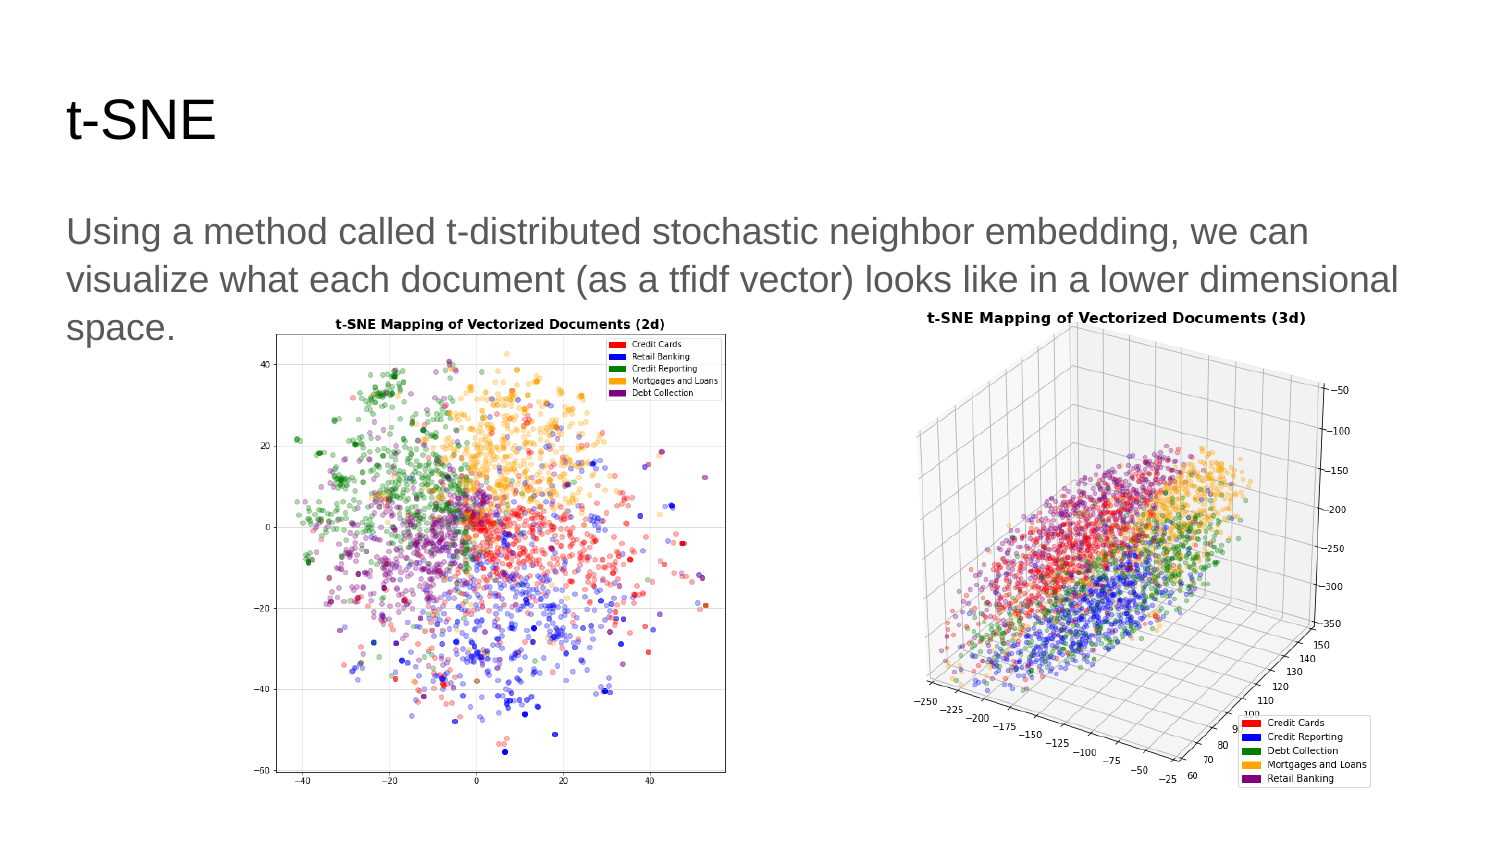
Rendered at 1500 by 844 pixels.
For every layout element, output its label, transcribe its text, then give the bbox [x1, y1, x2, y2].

list Using a method called t-distributed stochastic neighbor embedding, we can visualize what each document (as a tfidf vector) looks like in a lower dimensional space. [51, 189, 1449, 367]
picture [203, 367, 1441, 844]
title t-SNE [51, 72, 1449, 167]
